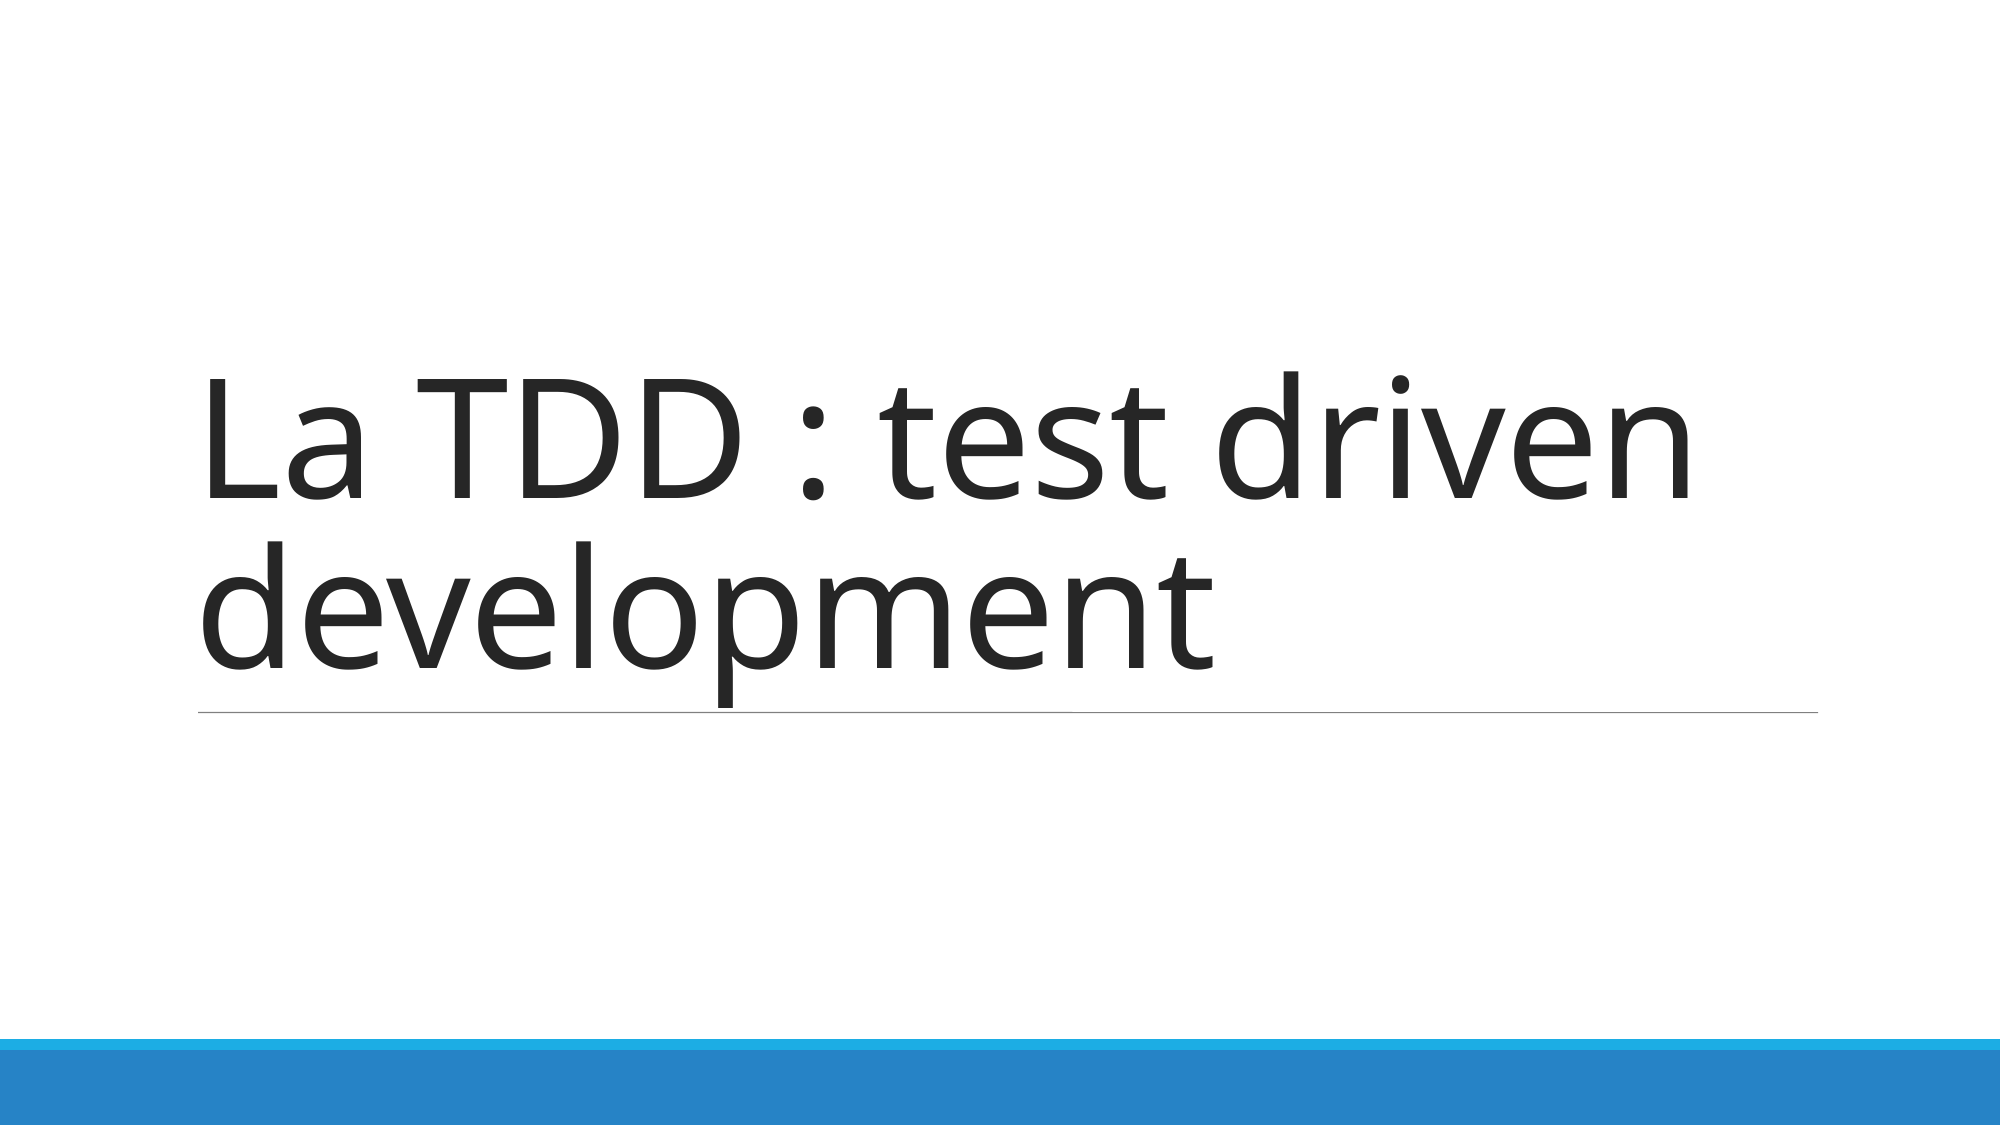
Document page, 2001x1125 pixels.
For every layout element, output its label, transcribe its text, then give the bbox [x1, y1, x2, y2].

text_box La TDD : test driven development [180, 124, 1830, 710]
